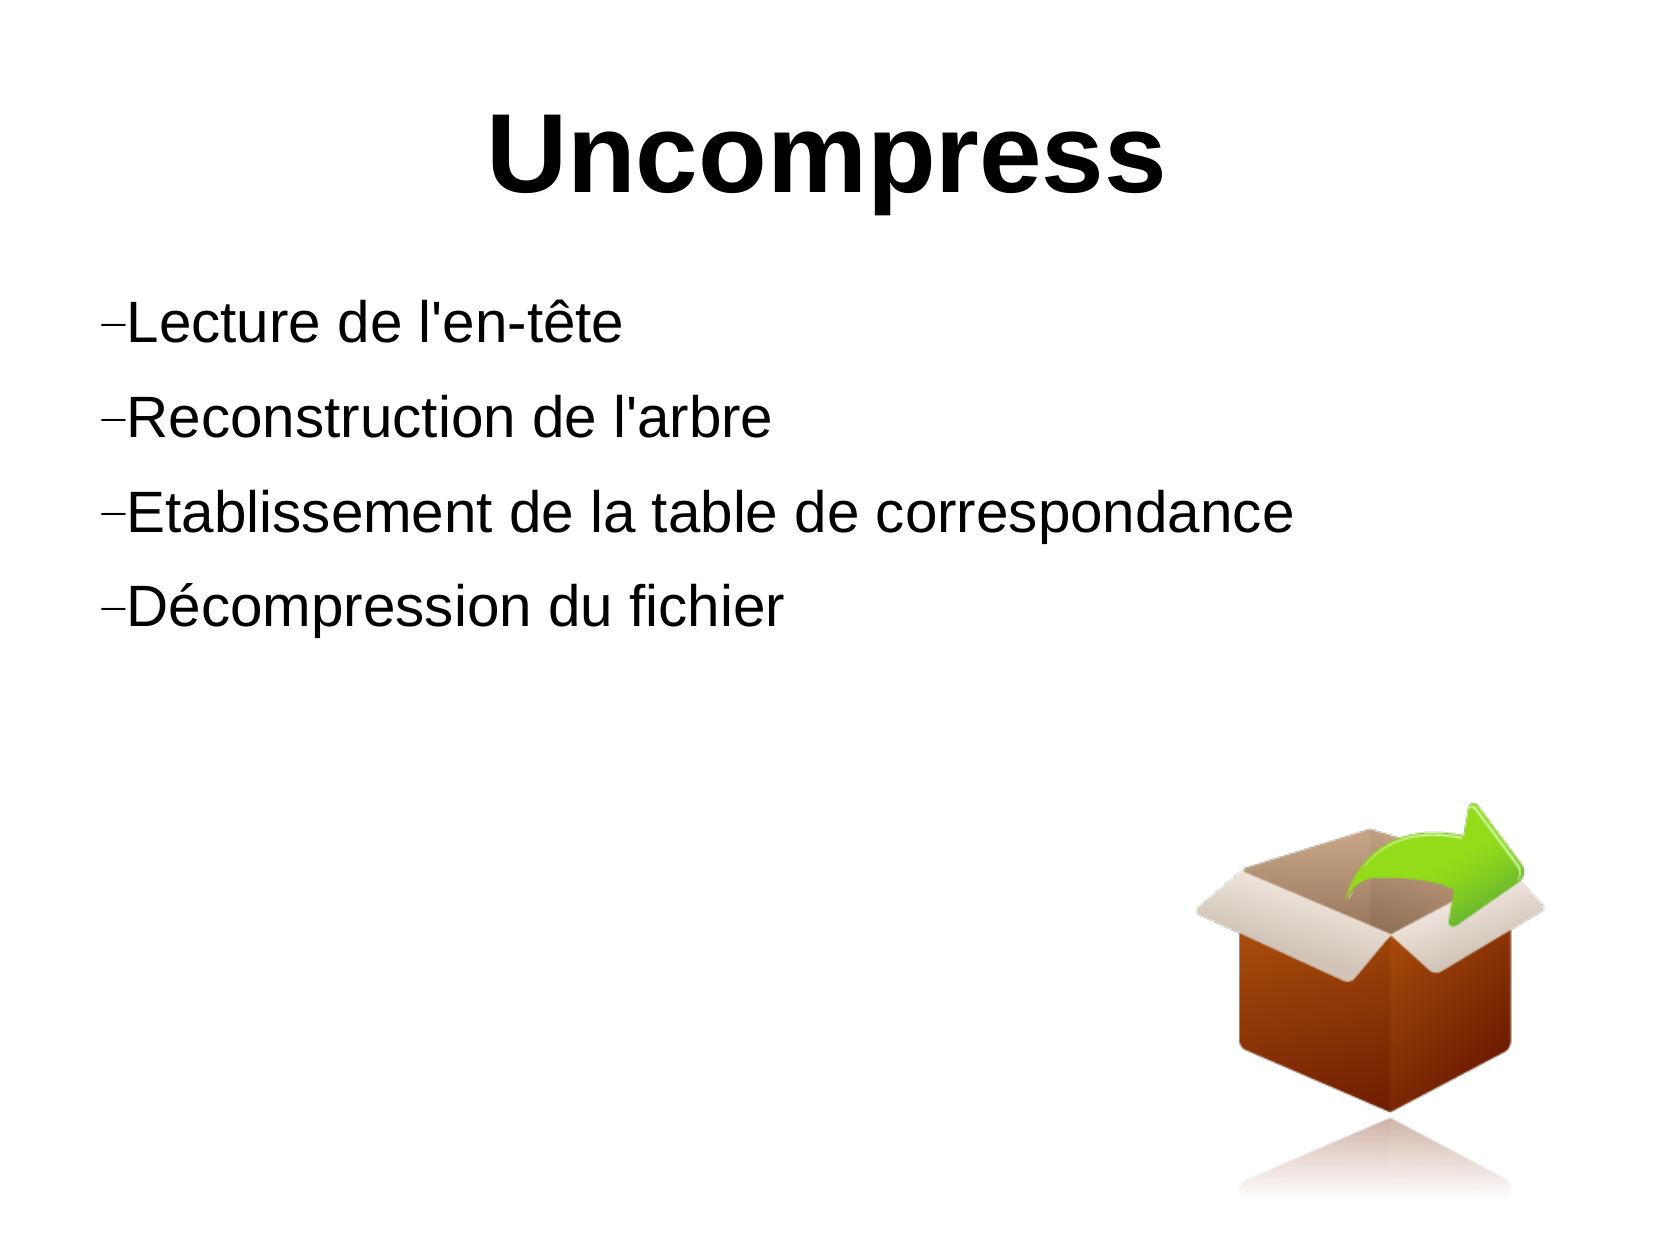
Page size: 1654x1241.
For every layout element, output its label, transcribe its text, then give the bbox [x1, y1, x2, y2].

list Lecture de l'en-tête Reconstruction de l'arbre Etablissement de la table de correspondance Décompression du fichier [82, 290, 1571, 1010]
title Uncompress [82, 49, 1571, 257]
picture [1171, 802, 1571, 1203]
